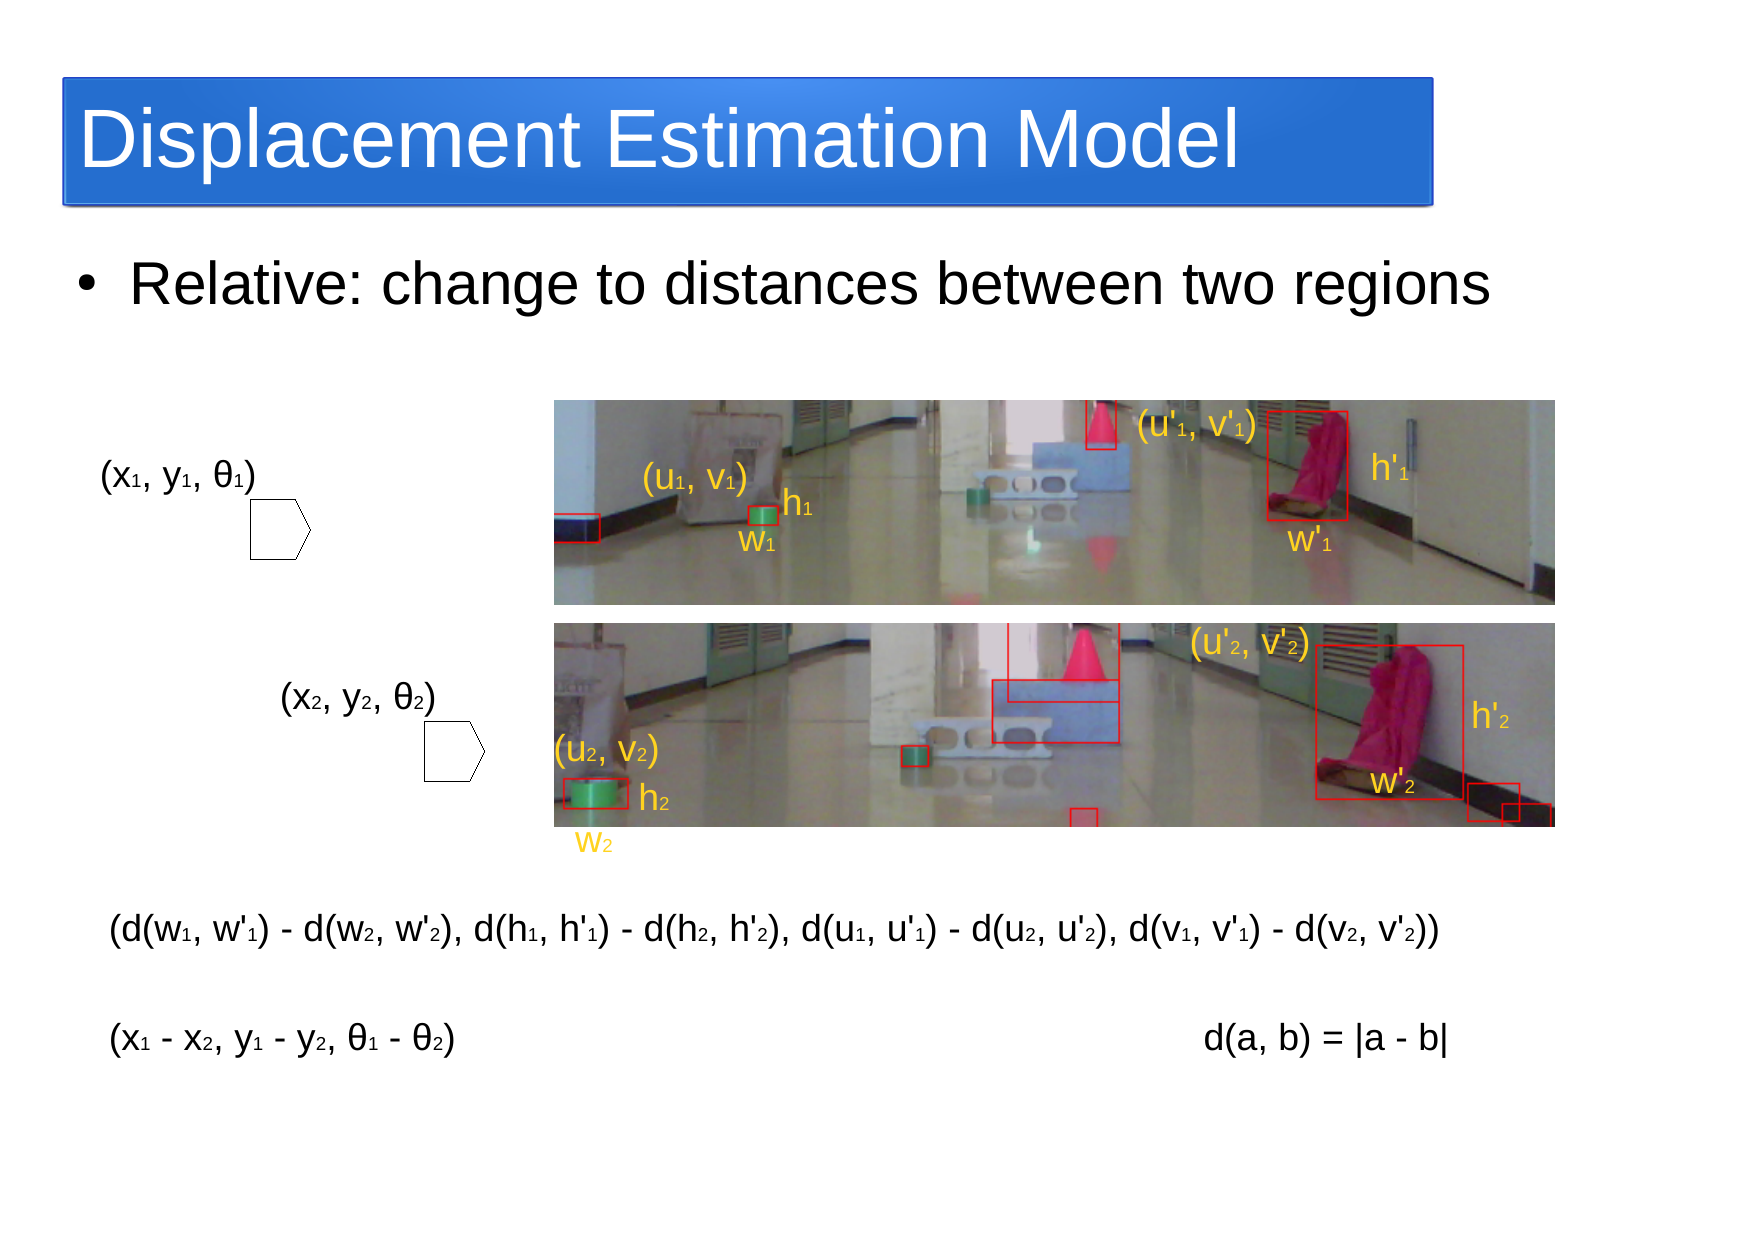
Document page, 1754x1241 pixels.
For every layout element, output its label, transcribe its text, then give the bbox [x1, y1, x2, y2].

text_box h'2 [1456, 686, 1525, 744]
text_box w'2 [1355, 751, 1431, 809]
text_box w1 [723, 509, 791, 567]
text_box (x2, y2, θ2) [265, 668, 455, 725]
picture [58, 77, 1439, 209]
picture [554, 777, 623, 827]
text_box (d(w1, w'1) - d(w2, w'2), d(h1, h'1) - d(h2, h'2), d(u1, u'1) - d(u2, u'2), d(v1, v'1) - d(v2, v'2)) [93, 900, 1465, 958]
text_box (u'1, v'1) [1121, 395, 1273, 452]
text_box (u1, v1) [627, 448, 764, 506]
text_box (x1 - x2, y1 - y2, θ1 - θ2) [93, 1009, 476, 1066]
text_box w2 [560, 810, 628, 868]
text_box h'1 [1355, 438, 1425, 496]
text_box (u'2, v'2) [1174, 613, 1326, 671]
text_box h1 [767, 474, 829, 531]
text_box w'1 [1272, 509, 1348, 567]
text_box (u2, v2) [538, 719, 675, 777]
text_box h2 [623, 769, 685, 827]
picture [554, 623, 1555, 827]
text_box (x1, y1, θ1) [85, 445, 275, 503]
picture [554, 400, 1555, 605]
title Displacement Estimation Model [78, 80, 1429, 198]
text_box d(a, b) = |a - b| [1178, 1009, 1465, 1066]
list Relative: change to distances between two regions [58, 249, 1696, 531]
